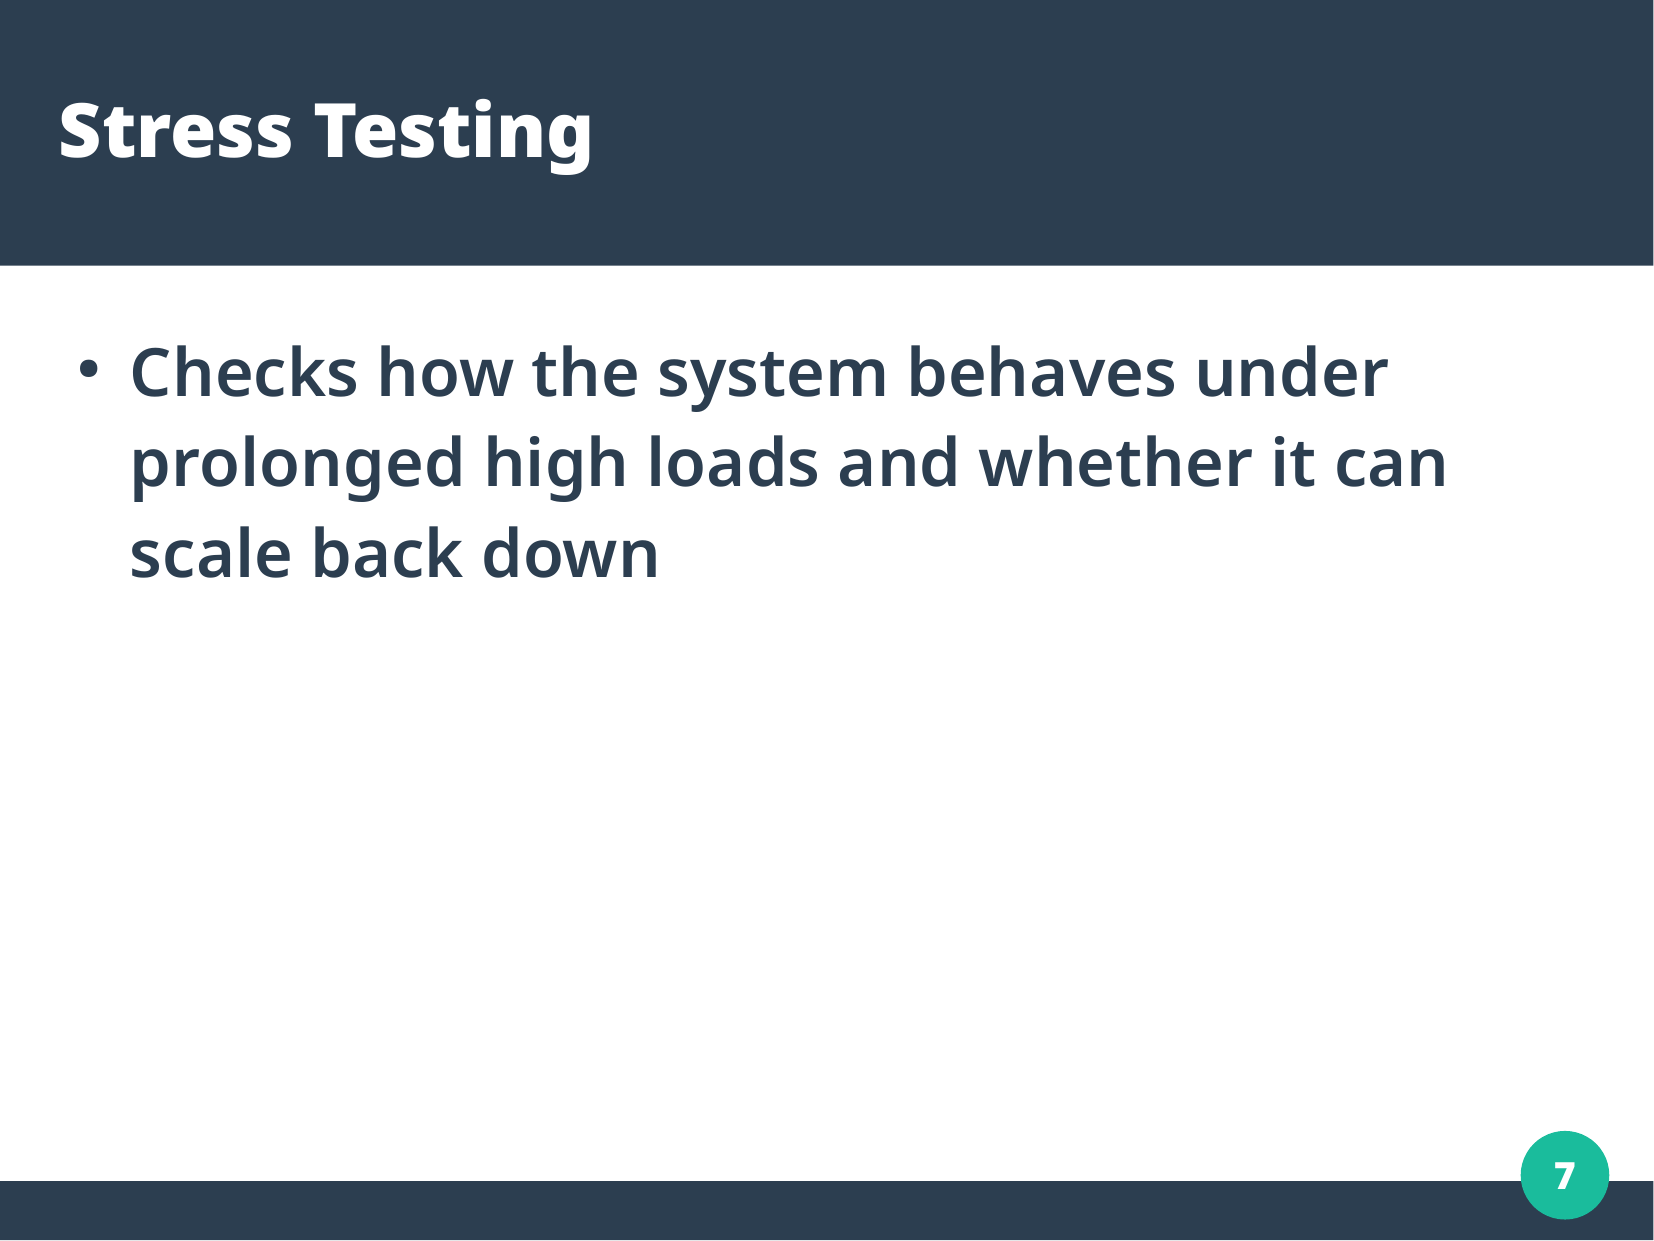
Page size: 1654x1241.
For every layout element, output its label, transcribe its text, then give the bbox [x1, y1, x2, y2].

title Stress Testing [59, 49, 1595, 207]
list Checks how the system behaves under prolonged high loads and whether it can scale back down [59, 324, 1595, 1152]
